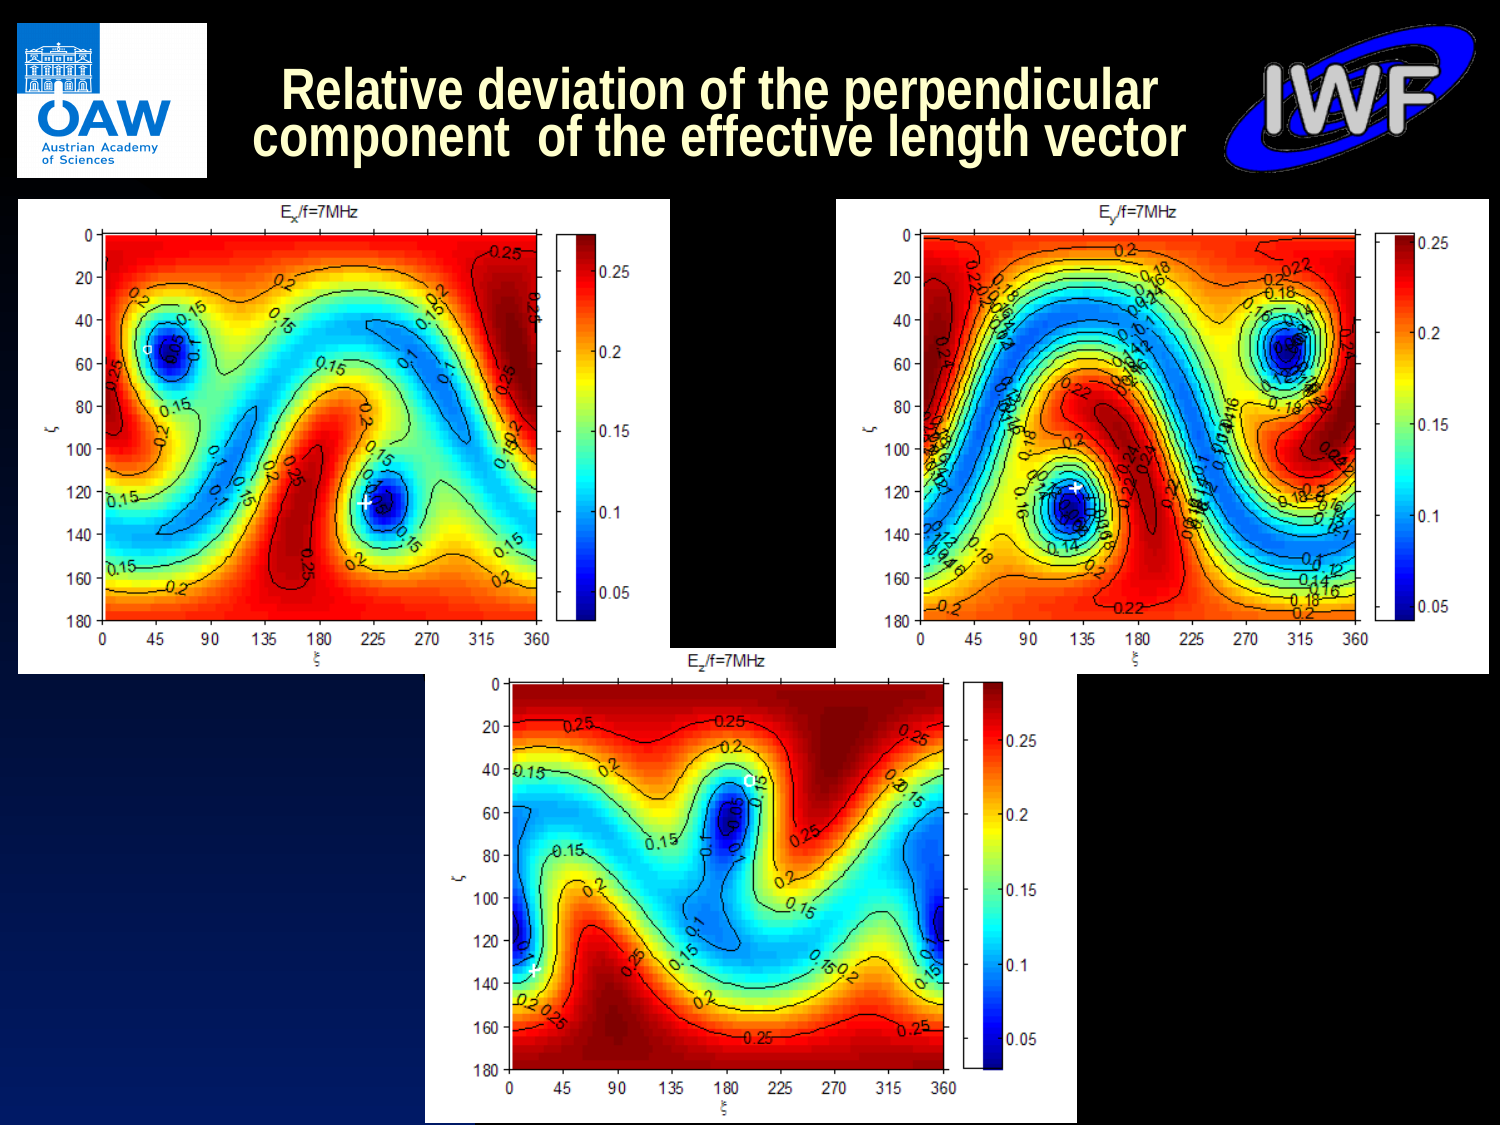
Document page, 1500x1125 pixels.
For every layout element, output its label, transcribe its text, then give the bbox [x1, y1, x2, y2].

picture [1224, 24, 1476, 173]
title Relative deviation of the perpendicular component of the effective length vector [229, 25, 1211, 213]
picture [17, 23, 207, 178]
picture [18, 199, 1489, 1123]
